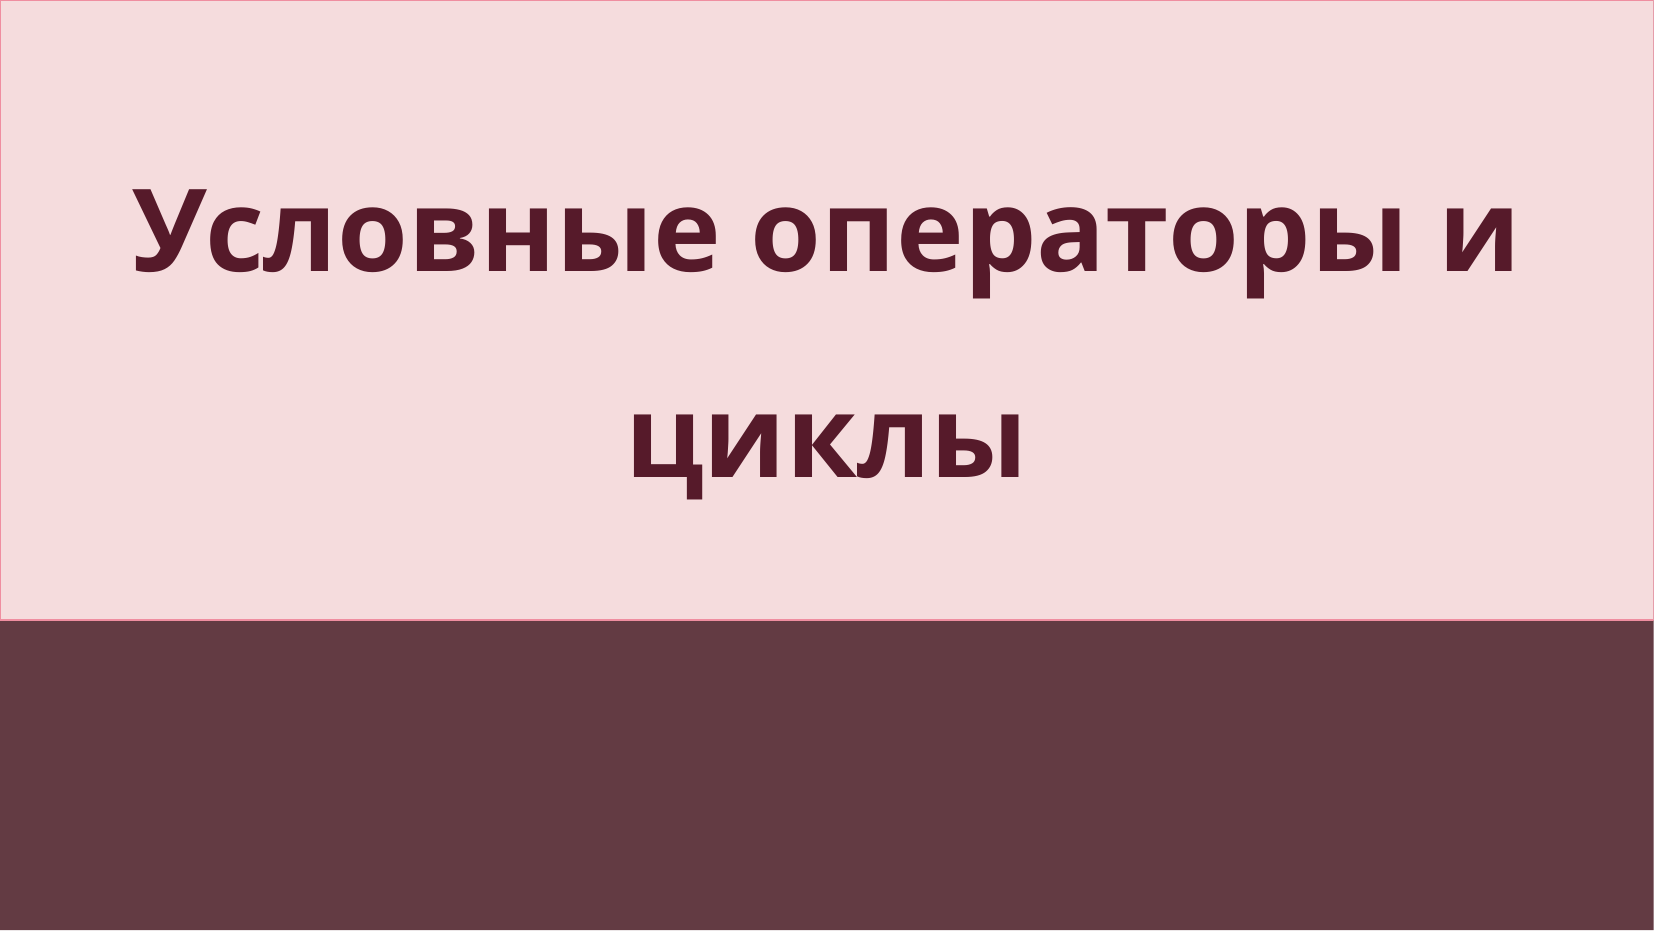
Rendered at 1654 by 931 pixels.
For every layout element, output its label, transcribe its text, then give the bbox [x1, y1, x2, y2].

title Условные операторы и циклы [59, 86, 1595, 503]
